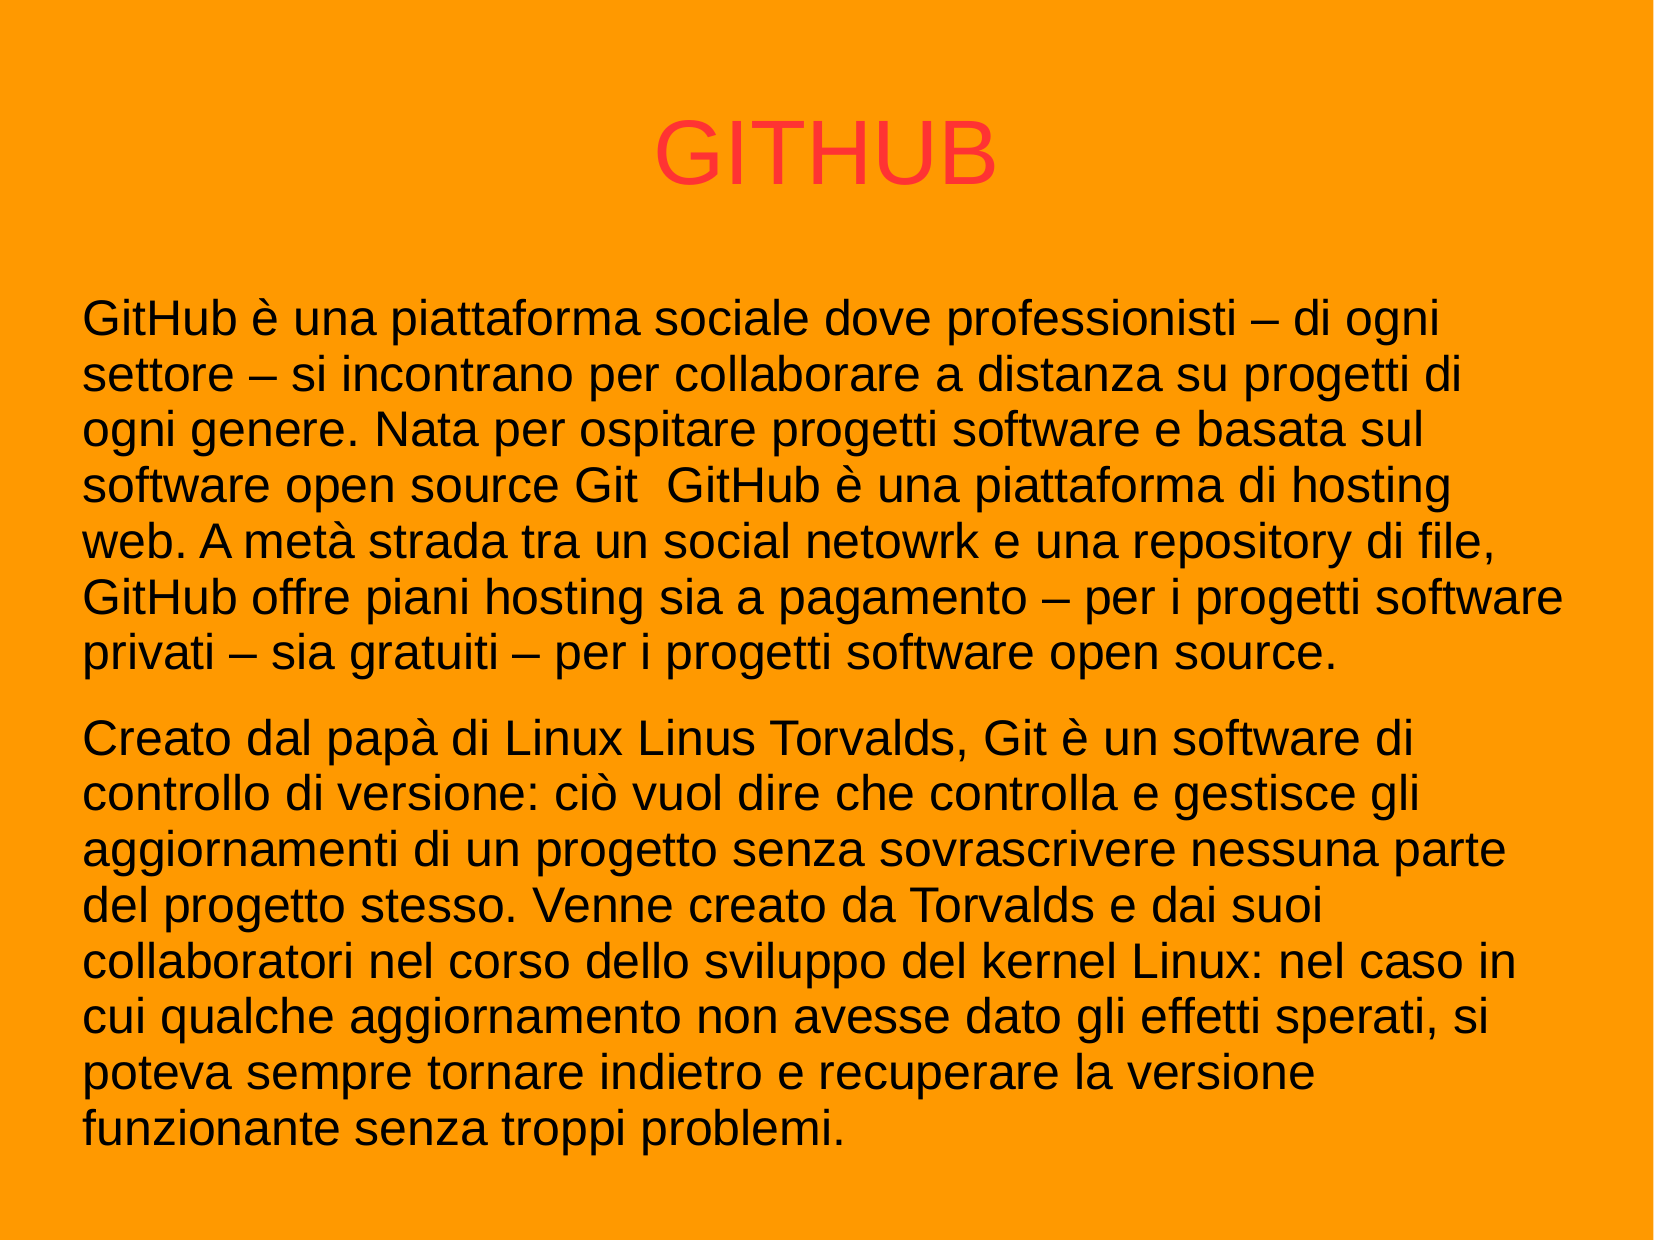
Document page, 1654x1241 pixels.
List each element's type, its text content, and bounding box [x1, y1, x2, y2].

list GitHub è una piattaforma sociale dove professionisti – di ogni settore – si incontrano per collaborare a distanza su progetti di ogni genere. Nata per ospitare progetti software e basata sul software open source Git GitHub è una piattaforma di hosting web. A metà strada tra un social netowrk e una repository di file, GitHub offre piani hosting sia a pagamento – per i progetti software privati – sia gratuiti – per i progetti software open source. Creato dal papà di Linux Linus Torvalds, Git è un software di controllo di versione: ciò vuol dire che controlla e gestisce gli aggiornamenti di un progetto senza sovrascrivere nessuna parte del progetto stesso. Venne creato da Torvalds e dai suoi collaboratori nel corso dello sviluppo del kernel Linux: nel caso in cui qualche aggiornamento non avesse dato gli effetti sperati, si poteva sempre tornare indietro e recuperare la versione funzionante senza troppi problemi. [82, 290, 1571, 1156]
title GITHUB [82, 49, 1571, 257]
